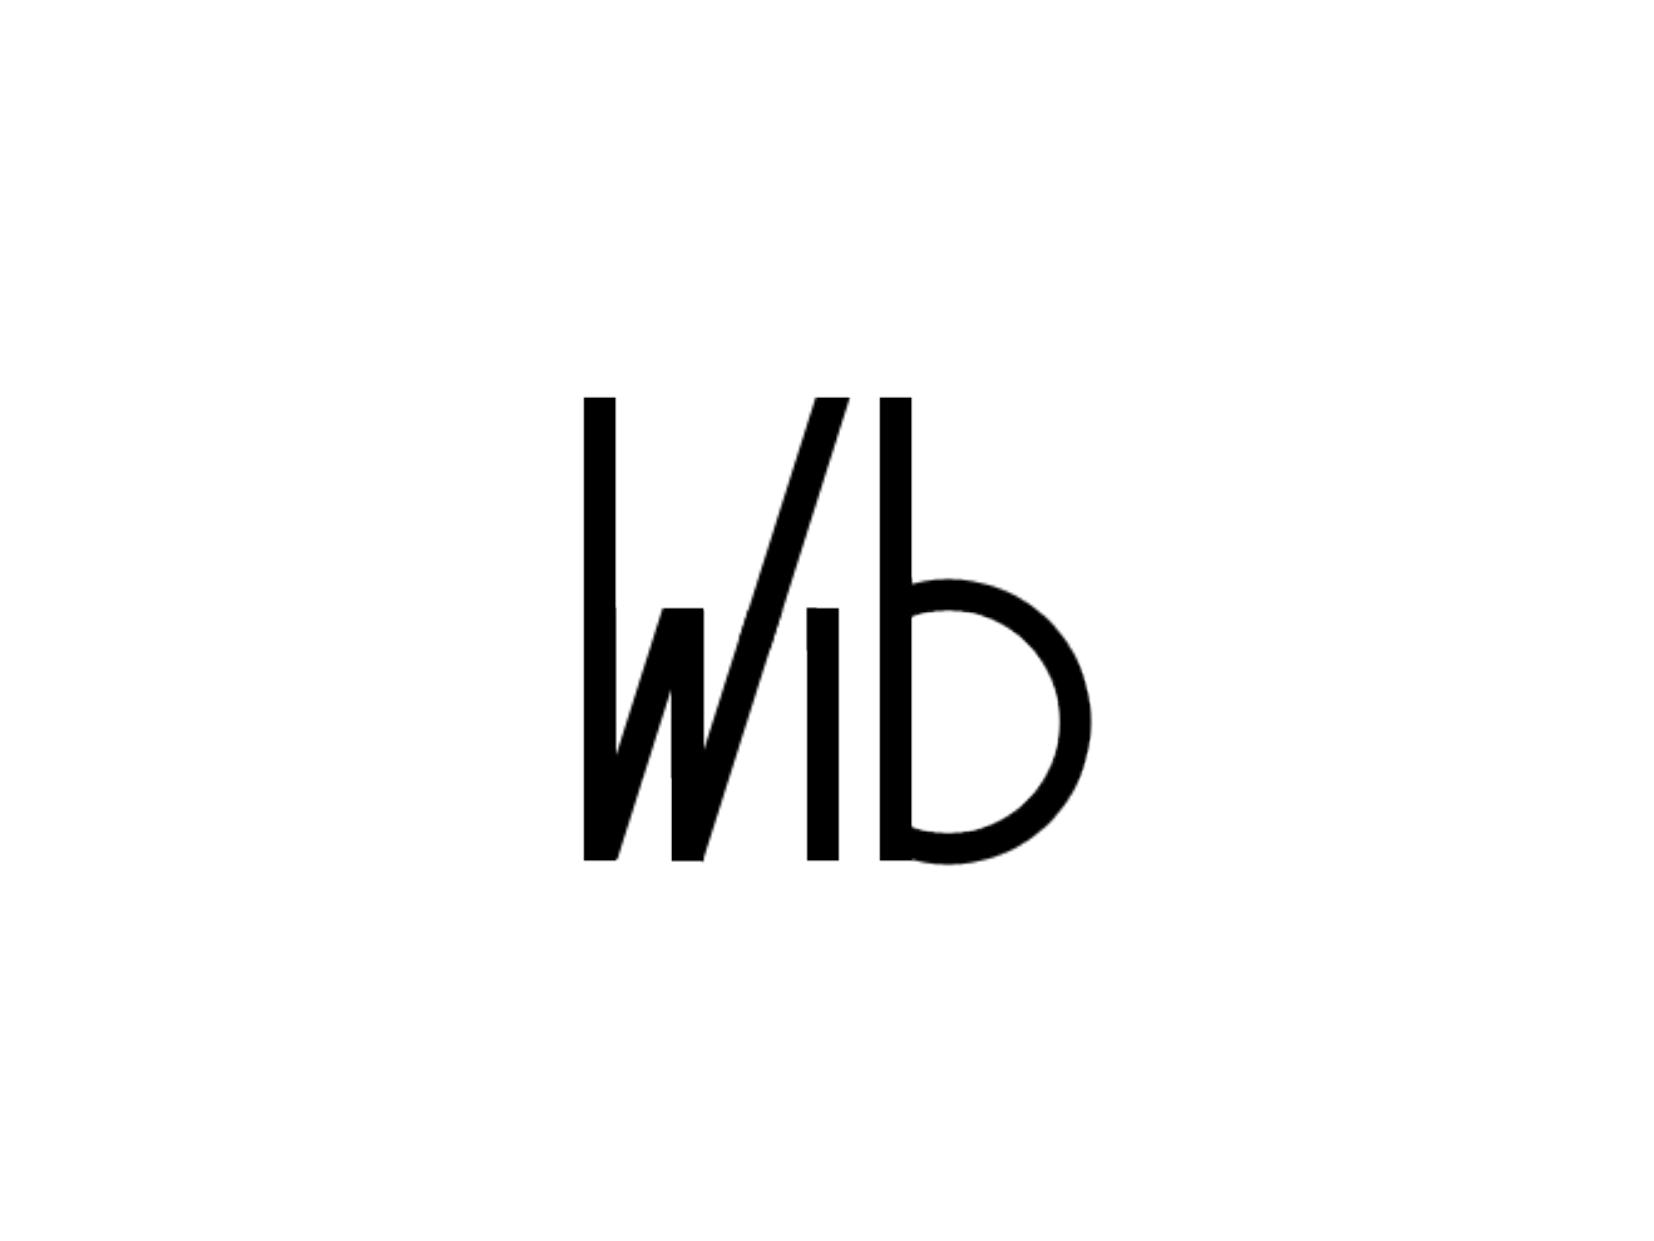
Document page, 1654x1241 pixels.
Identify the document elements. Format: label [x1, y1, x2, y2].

picture [519, 295, 1146, 922]
